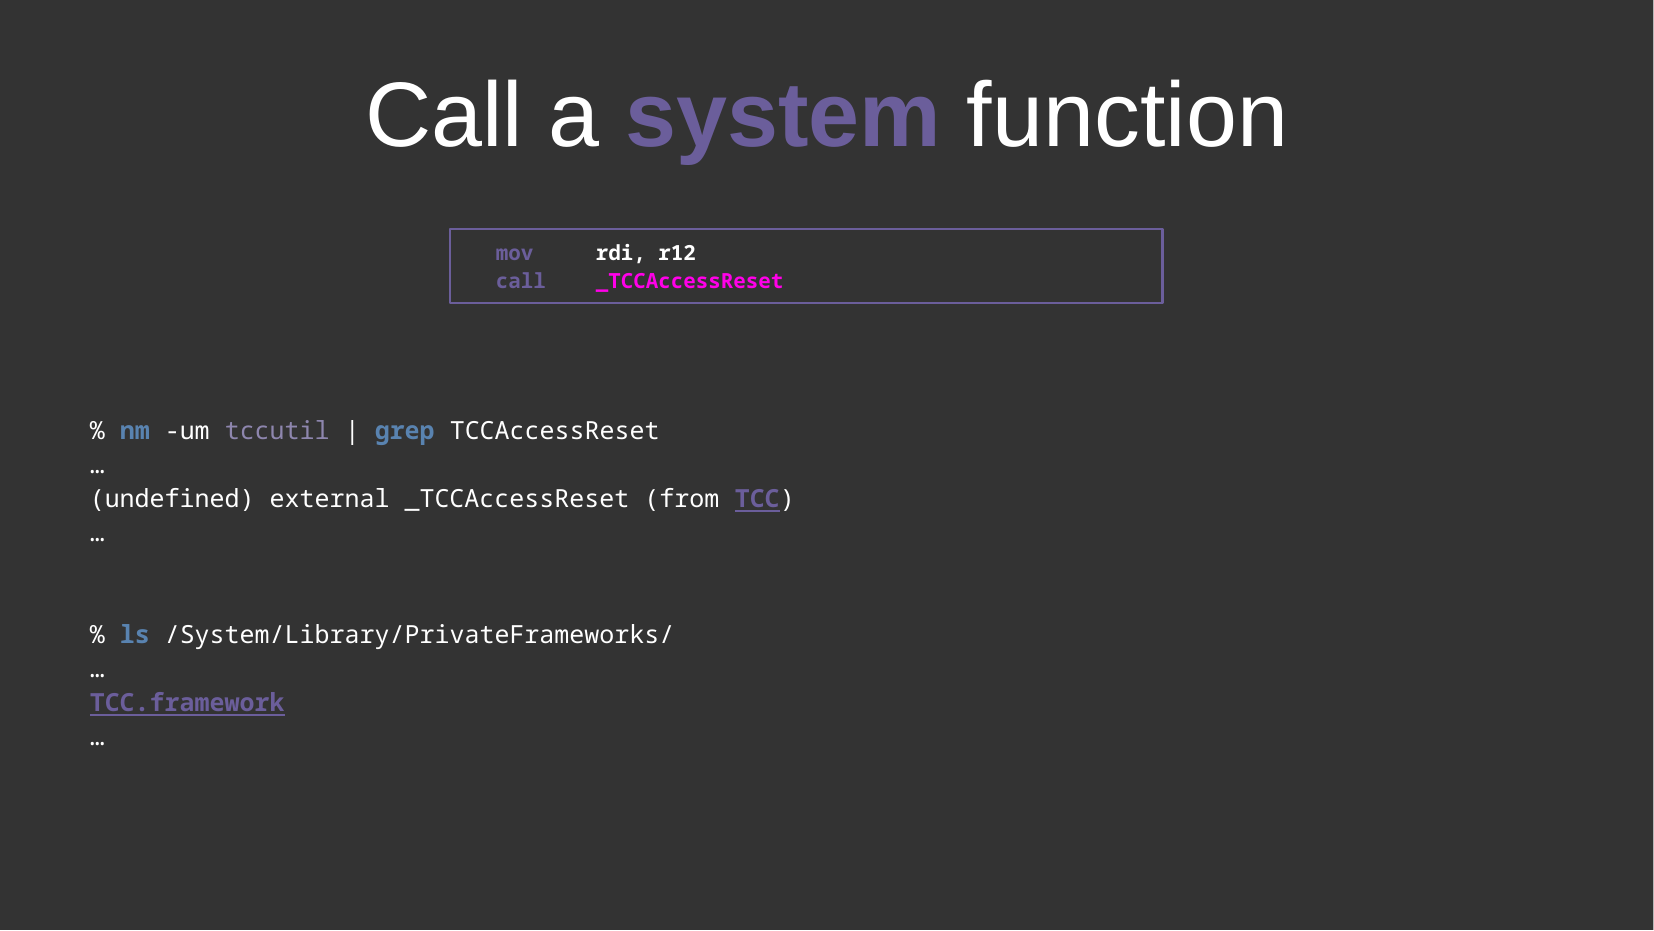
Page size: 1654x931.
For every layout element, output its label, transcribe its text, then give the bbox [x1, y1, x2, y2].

text_box % nm -um tccutil | grep TCCAccessReset … (undefined) external _TCCAccessReset (from TCC) … % ls /System/Library/PrivateFrameworks/ … TCC.framework … [75, 375, 1613, 826]
title Call a system function [82, 37, 1571, 193]
text_box mov rdi, r12 call _TCCAccessReset [450, 229, 1163, 298]
